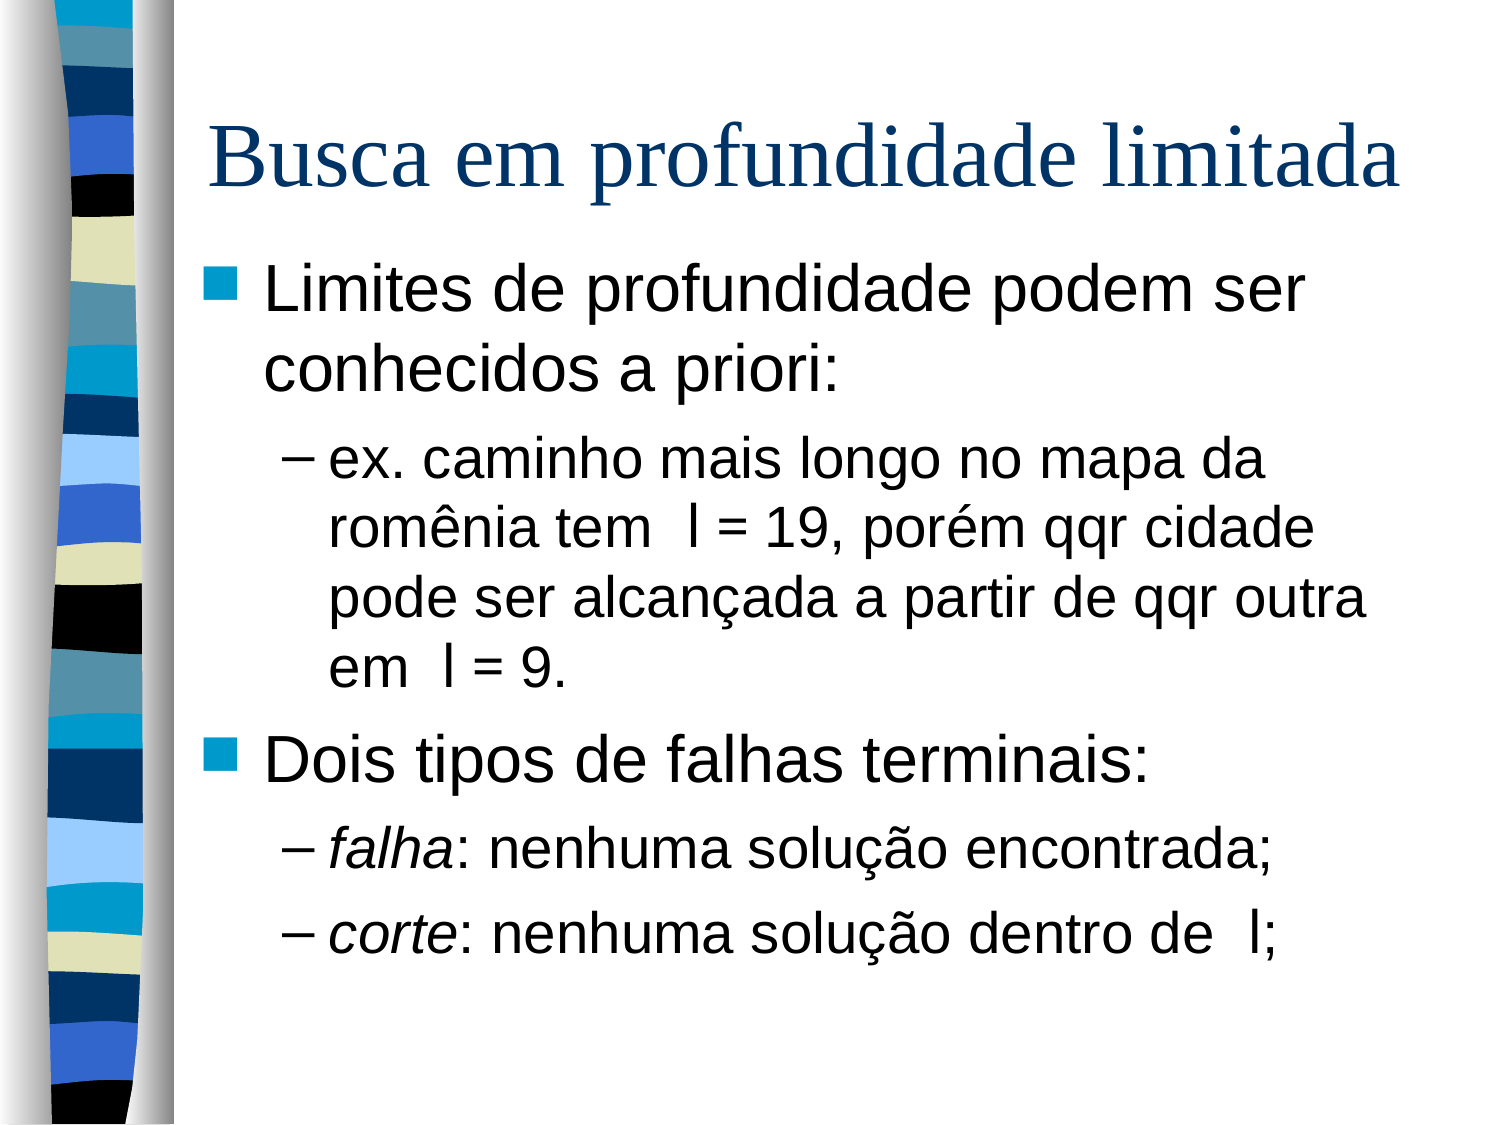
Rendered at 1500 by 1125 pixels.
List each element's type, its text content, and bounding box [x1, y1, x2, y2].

list Limites de profundidade podem ser conhecidos a priori: ex. caminho mais longo no mapa da romênia tem l = 19, porém qqr cidade pode ser alcançada a partir de qqr outra em l = 9. Dois tipos de falhas terminais: falha: nenhuma solução encontrada; corte: nenhuma solução dentro de l; [192, 237, 1468, 1000]
title Busca em profundidade limitada [192, 75, 1468, 226]
